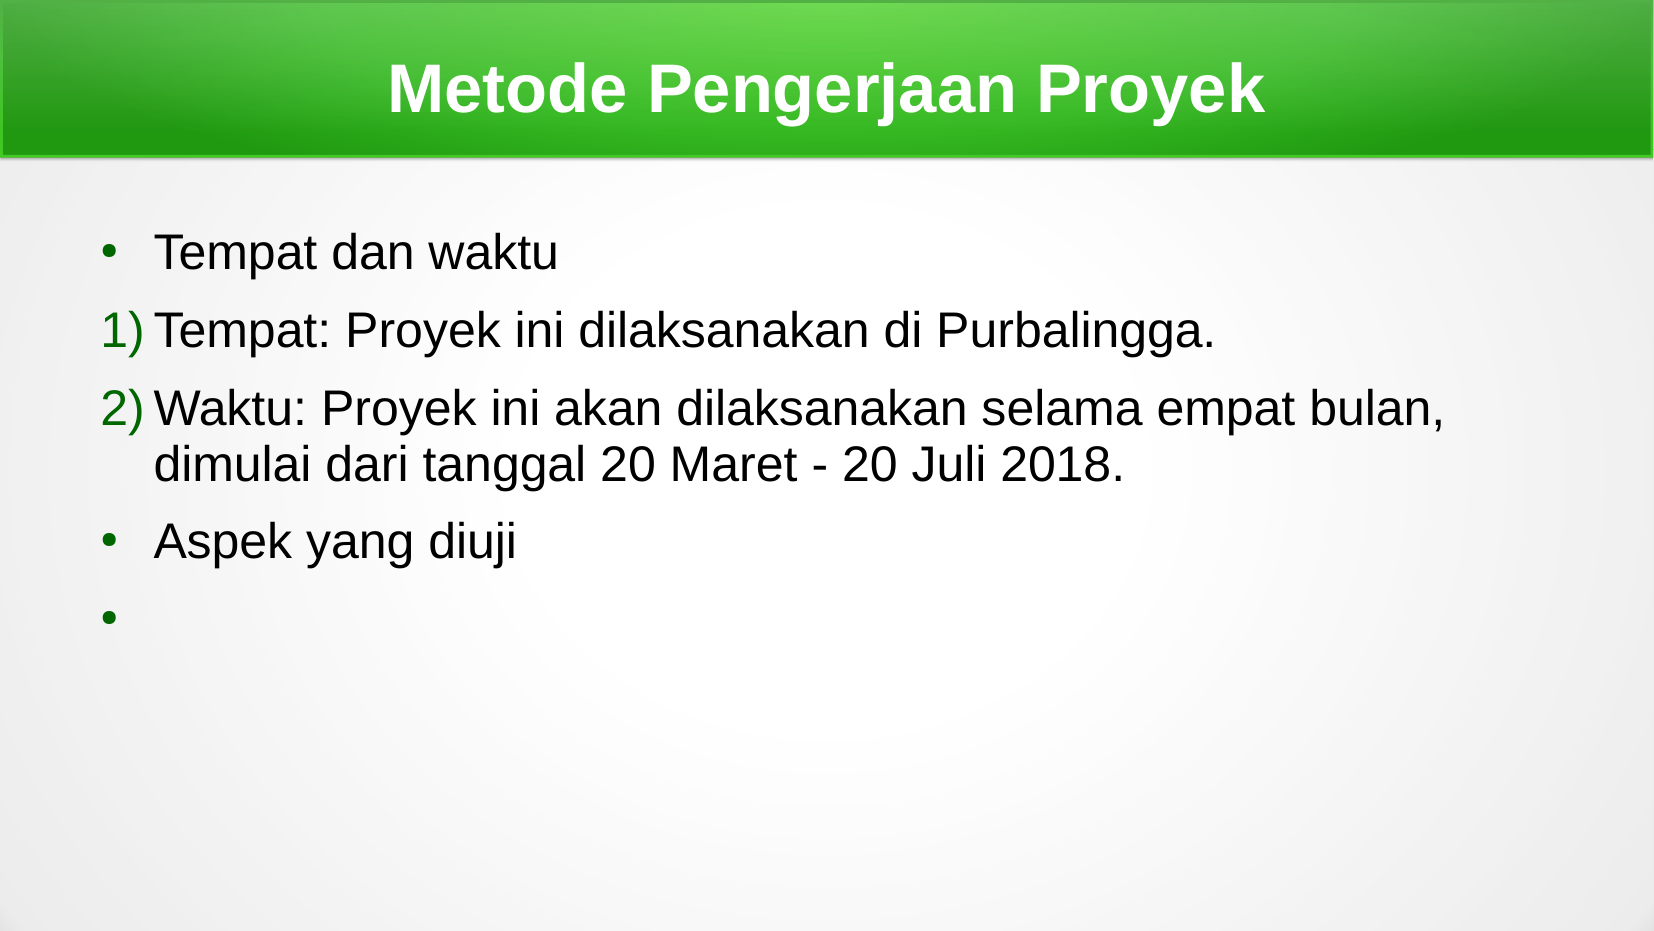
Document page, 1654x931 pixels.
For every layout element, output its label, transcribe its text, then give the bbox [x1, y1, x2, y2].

list Tempat dan waktu Tempat: Proyek ini dilaksanakan di Purbalingga. Waktu: Proyek ini akan dilaksanakan selama empat bulan, dimulai dari tanggal 20 Maret - 20 Juli 2018. Aspek yang diuji [82, 224, 1571, 764]
title Metode Pengerjaan Proyek [82, 35, 1571, 142]
